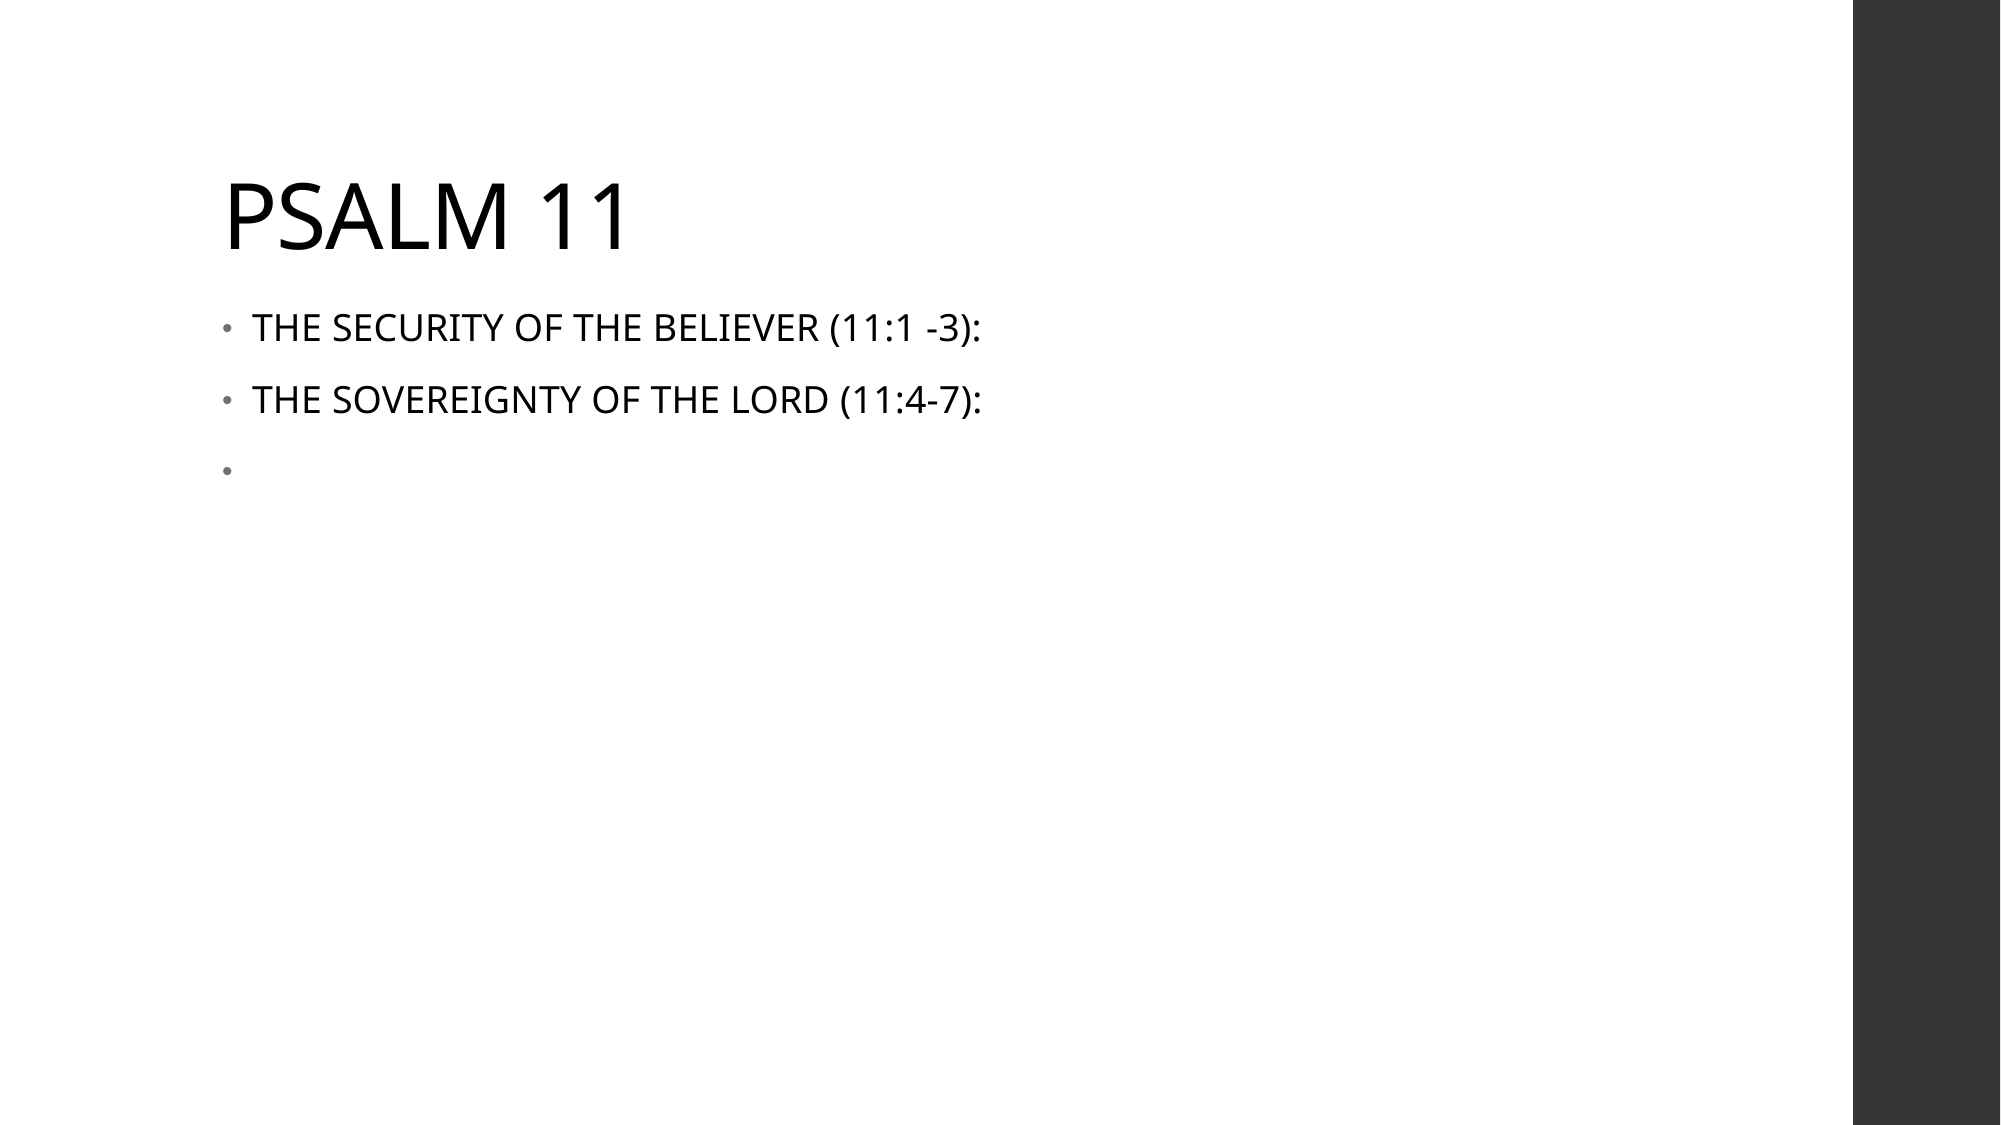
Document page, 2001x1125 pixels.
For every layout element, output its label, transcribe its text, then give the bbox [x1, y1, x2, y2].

title PSALM 11 [206, 60, 1797, 278]
list THE SECURITY OF THE BELIEVER (11:1 -3): THE SOVEREIGNTY OF THE LORD (11:4-7): [206, 299, 1617, 1014]
